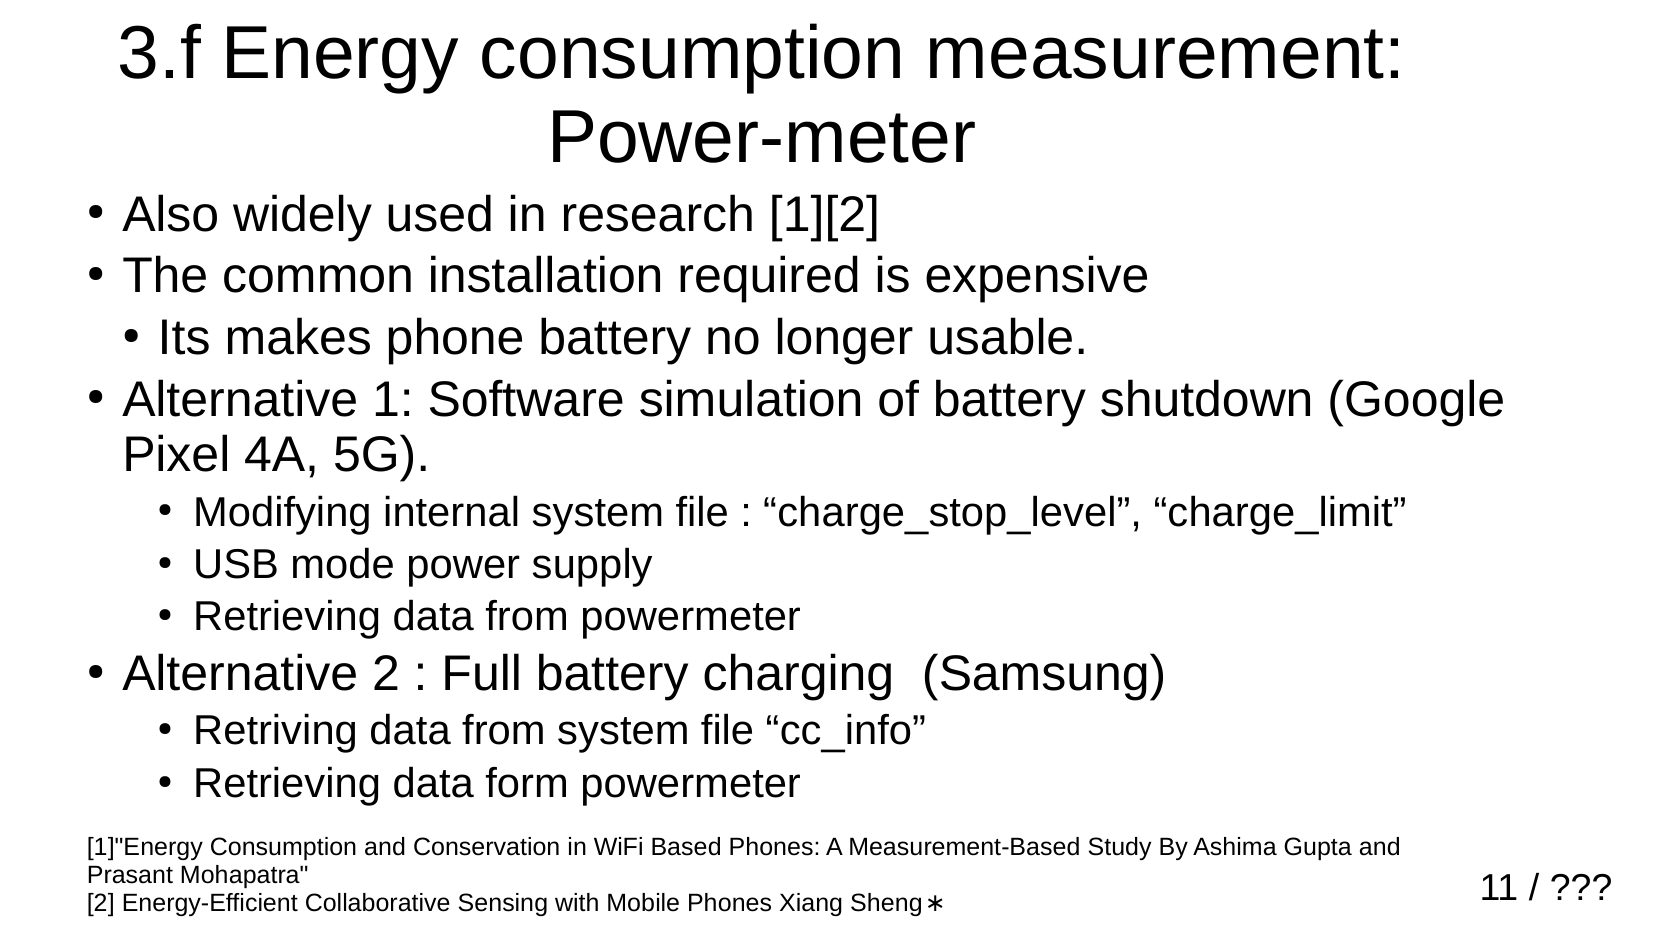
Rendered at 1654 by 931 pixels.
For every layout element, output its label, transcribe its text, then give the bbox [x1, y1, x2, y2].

subtitle Also widely used in research [1][2] The common installation required is expensive Its makes phone battery no longer usable. Alternative 1: Software simulation of battery shutdown (Google Pixel 4A, 5G). Modifying internal system file : “charge_stop_level”, “charge_limit” USB mode power supply Retrieving data from powermeter Alternative 2 : Full battery charging (Samsung) Retriving data from system file “cc_info” Retrieving data form powermeter [86, 185, 1576, 858]
text_box [1]"Energy Consumption and Conservation in WiFi Based Phones: A Measurement-Based Study By Ashima Gupta and Prasant Mohapatra" [2] Energy-Efficient Collaborative Sensing with Mobile Phones Xiang Sheng∗ [72, 825, 1501, 924]
text_box 11 / ??? [1464, 858, 1653, 929]
title 3.f Energy consumption measurement: Power-meter [49, 0, 1475, 202]
